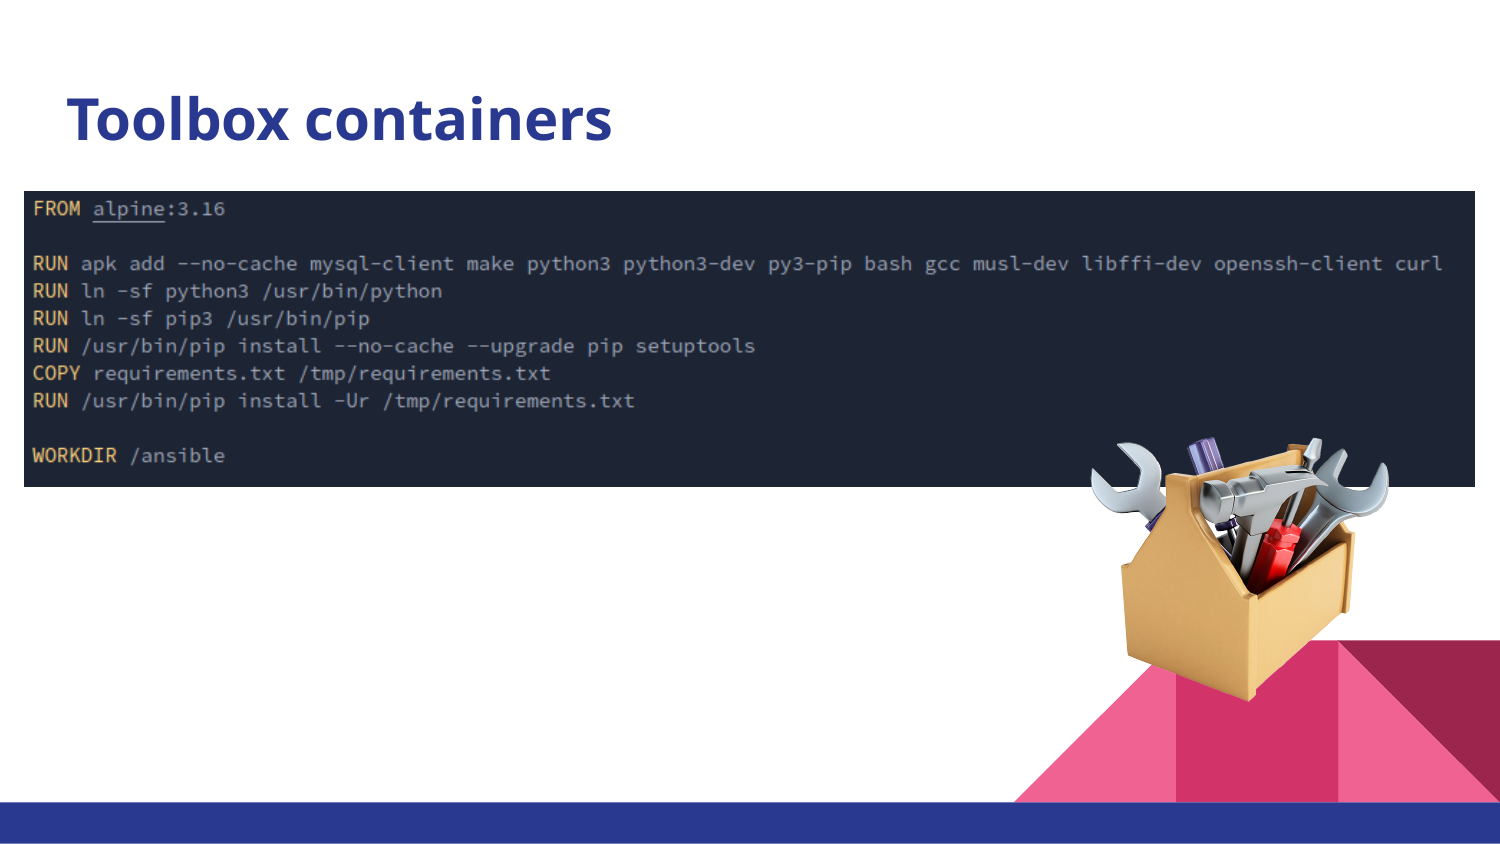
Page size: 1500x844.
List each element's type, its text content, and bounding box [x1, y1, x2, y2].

title Toolbox containers [51, 67, 1449, 167]
picture [24, 191, 1475, 719]
